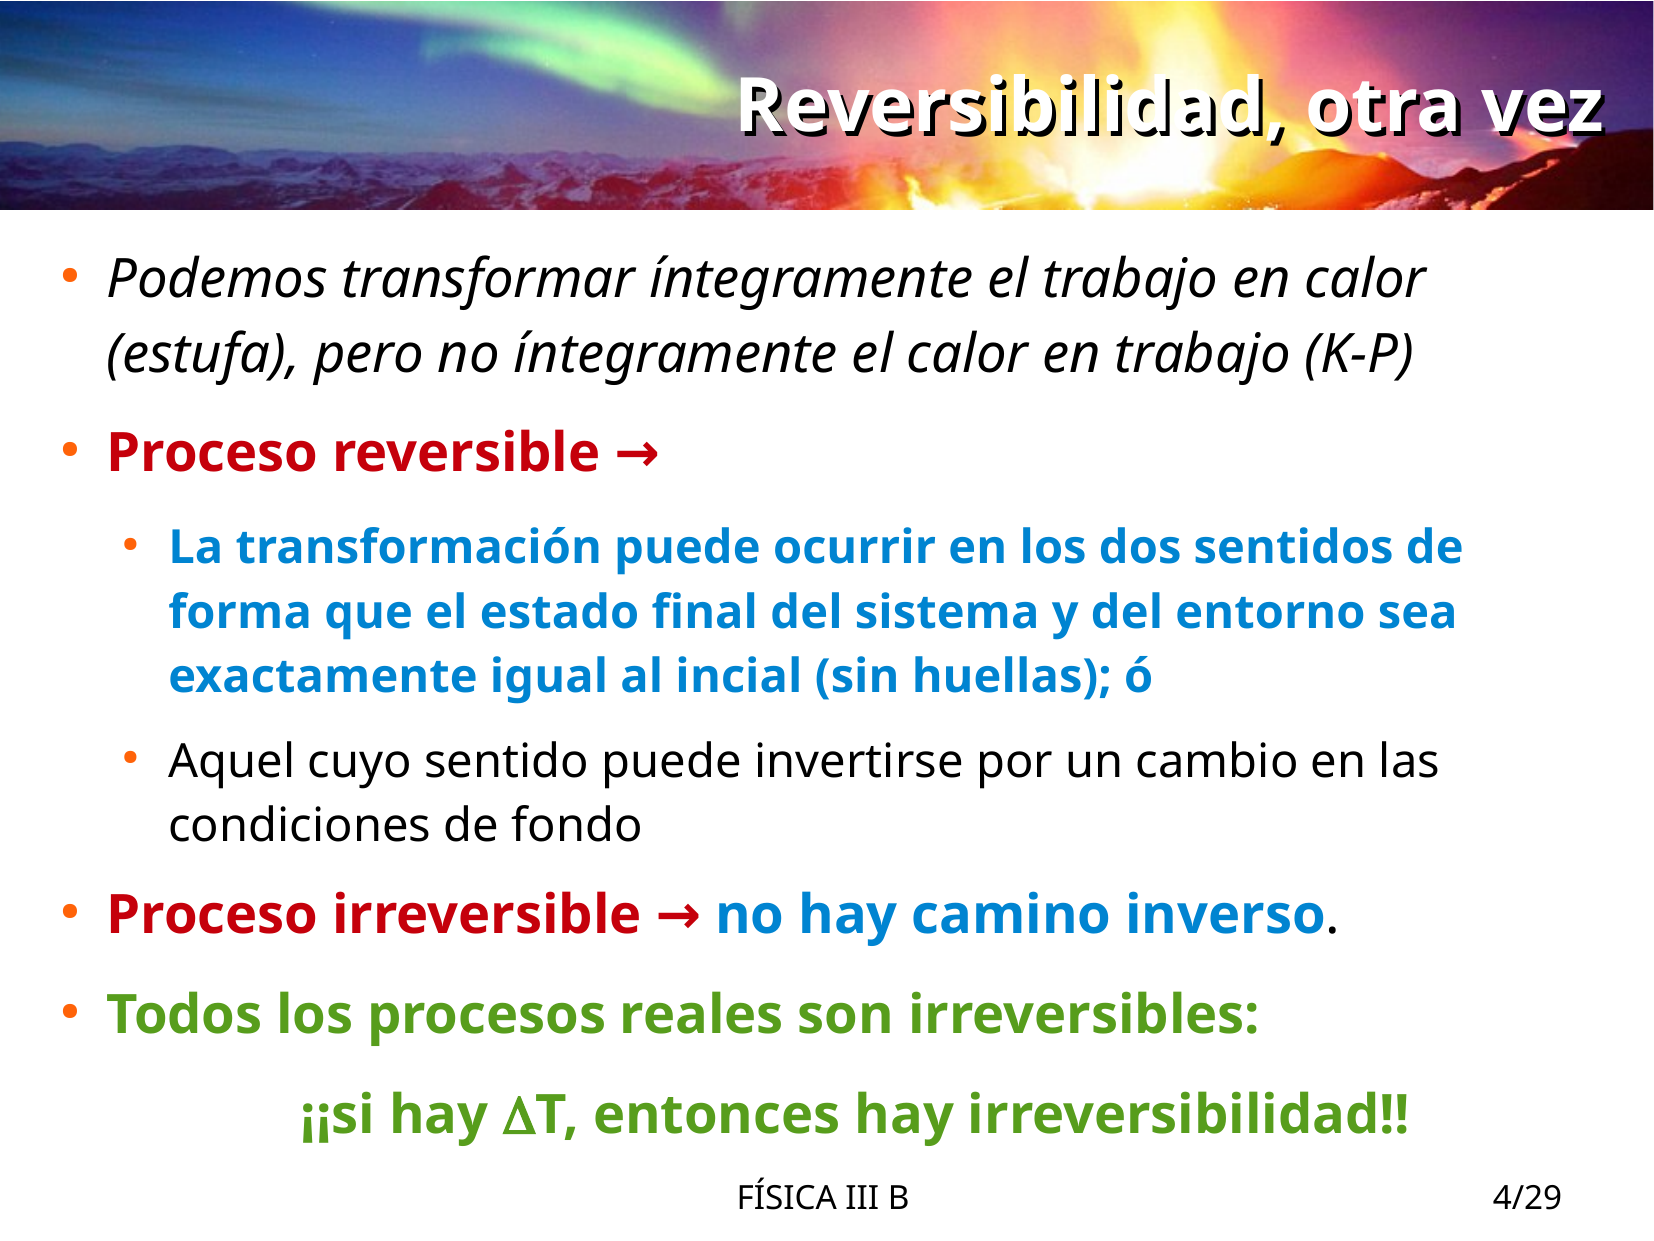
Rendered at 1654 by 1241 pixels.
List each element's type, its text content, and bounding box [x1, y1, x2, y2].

list Podemos transformar íntegramente el trabajo en calor (estufa), pero no íntegramente el calor en trabajo (K-P) Proceso reversible → La transformación puede ocurrir en los dos sentidos de forma que el estado final del sistema y del entorno sea exactamente igual al incial (sin huellas); ó Aquel cuyo sentido puede invertirse por un cambio en las condiciones de fondo Proceso irreversible → no hay camino inverso. Todos los procesos reales son irreversibles: ¡¡si hay DT, entonces hay irreversibilidad!! [45, 240, 1606, 1156]
picture [0, 1, 1654, 210]
title Reversibilidad, otra vez [45, 15, 1606, 191]
